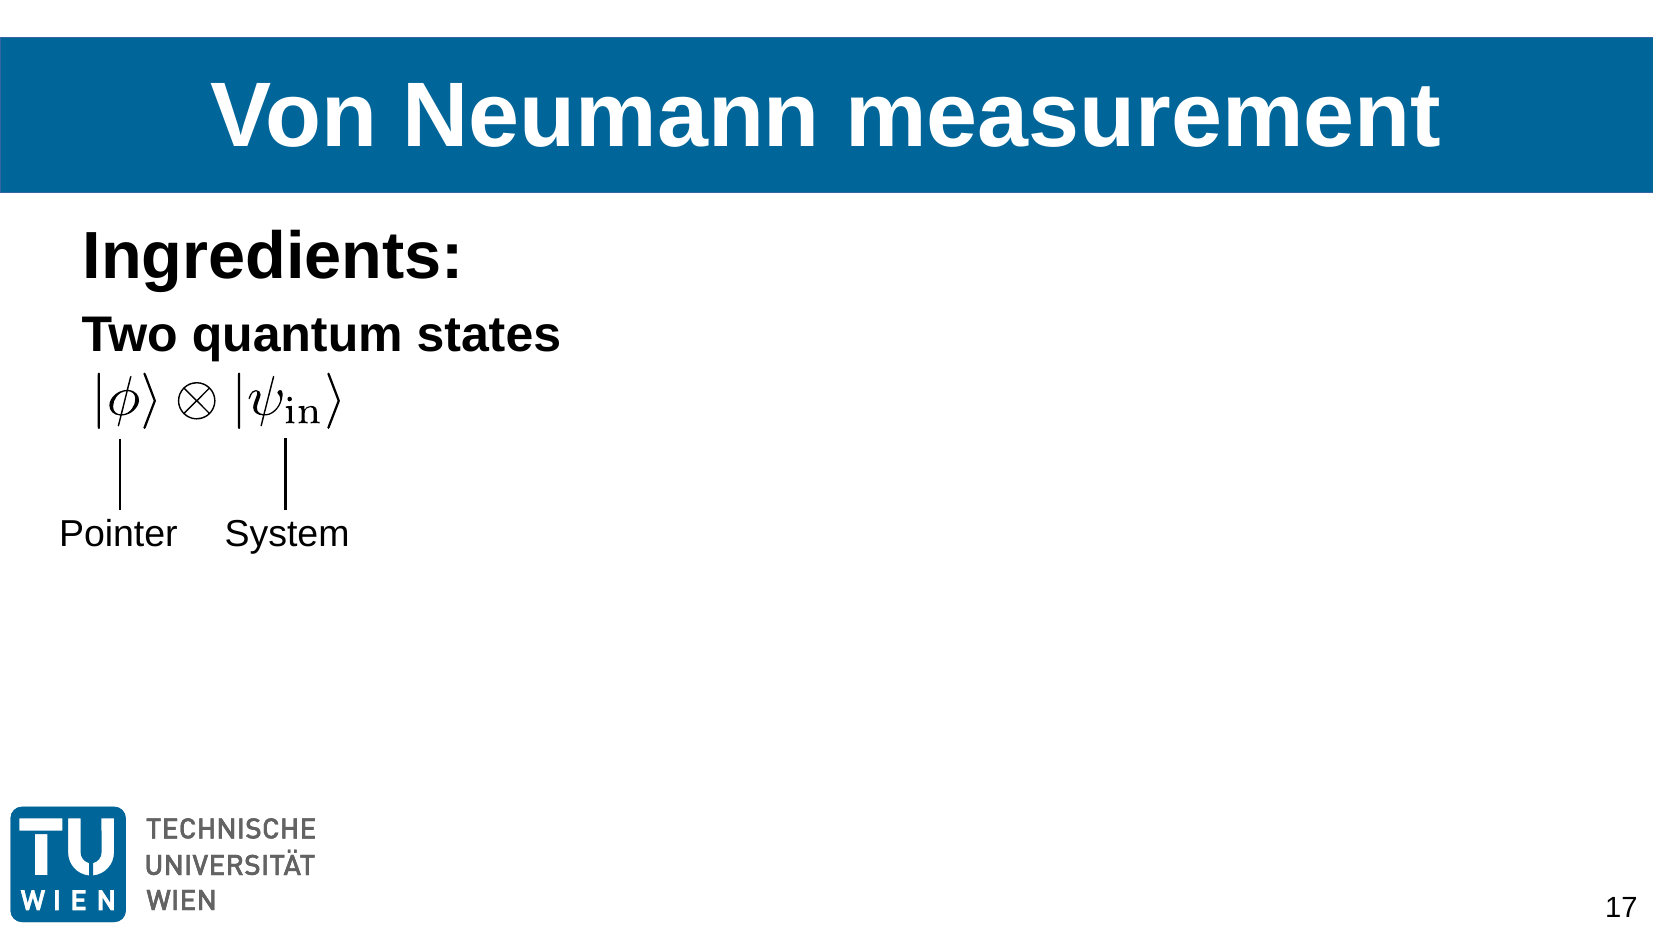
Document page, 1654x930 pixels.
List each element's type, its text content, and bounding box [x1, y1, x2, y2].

text_box Pointer [44, 505, 196, 562]
picture [93, 381, 346, 442]
title Von Neumann measurement [0, 37, 1653, 193]
list Two quantum states [81, 306, 691, 381]
text_box System [209, 504, 366, 562]
list Ingredients: [82, 217, 1571, 301]
